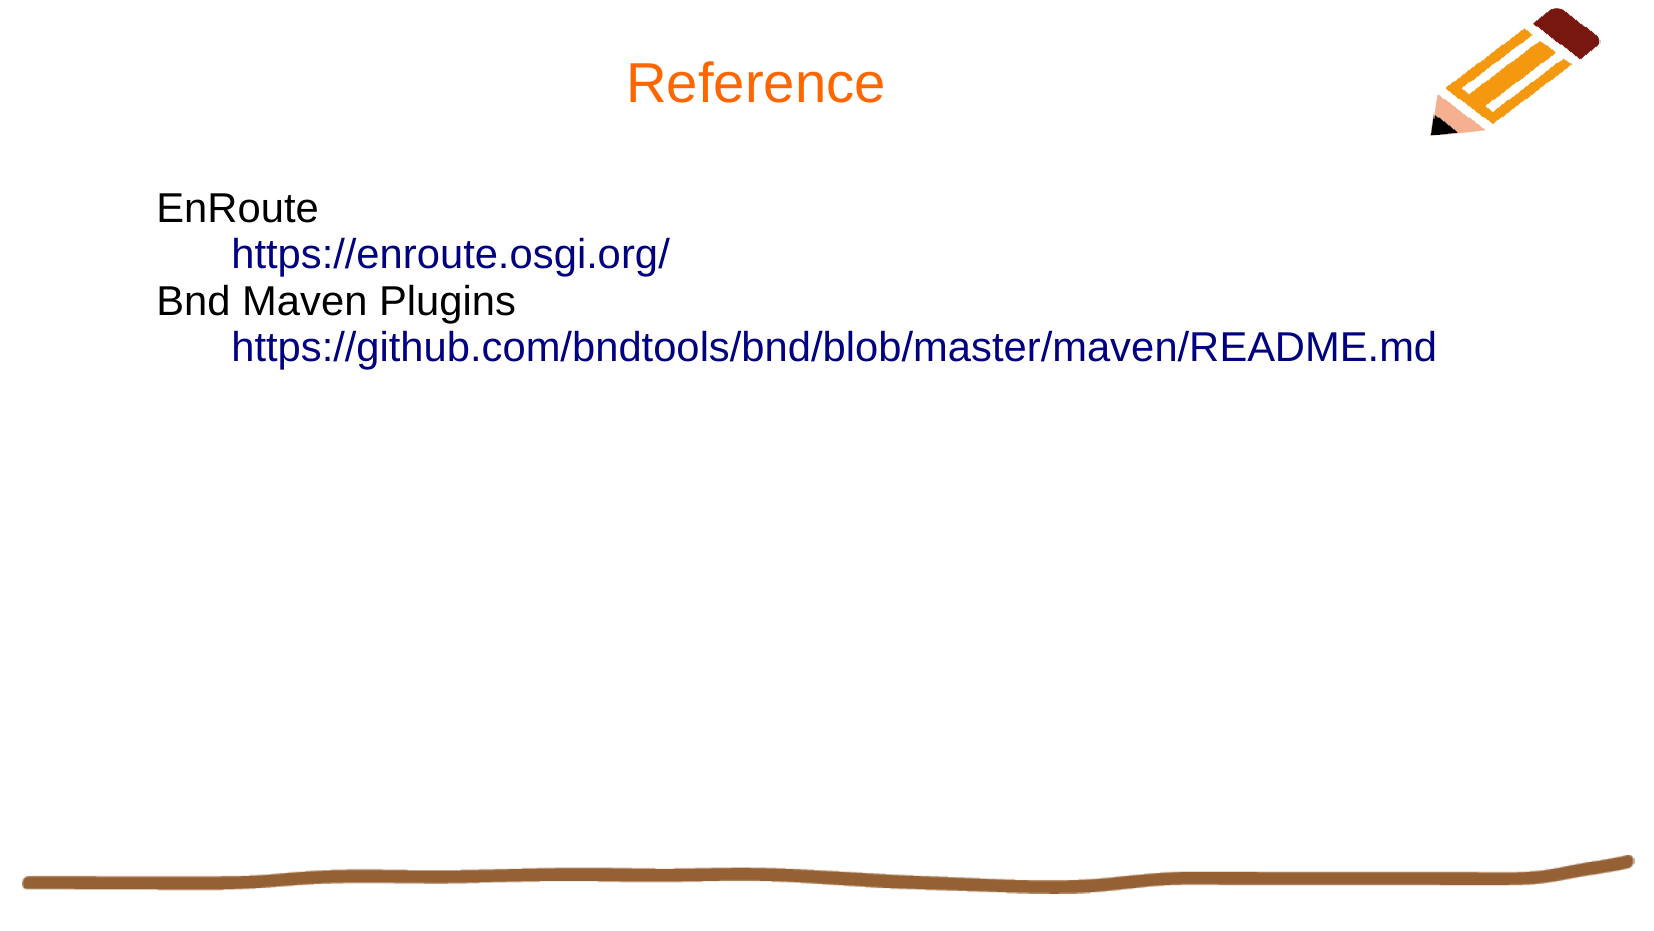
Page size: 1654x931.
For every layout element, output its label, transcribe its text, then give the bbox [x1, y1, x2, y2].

picture [1430, 8, 1601, 136]
picture [22, 855, 1635, 894]
text_box EnRoute https://enroute.osgi.org/ Bnd Maven Plugins https://github.com/bndtools/bnd/blob/master/maven/README.md [141, 177, 1536, 378]
title Reference [82, 36, 1430, 129]
